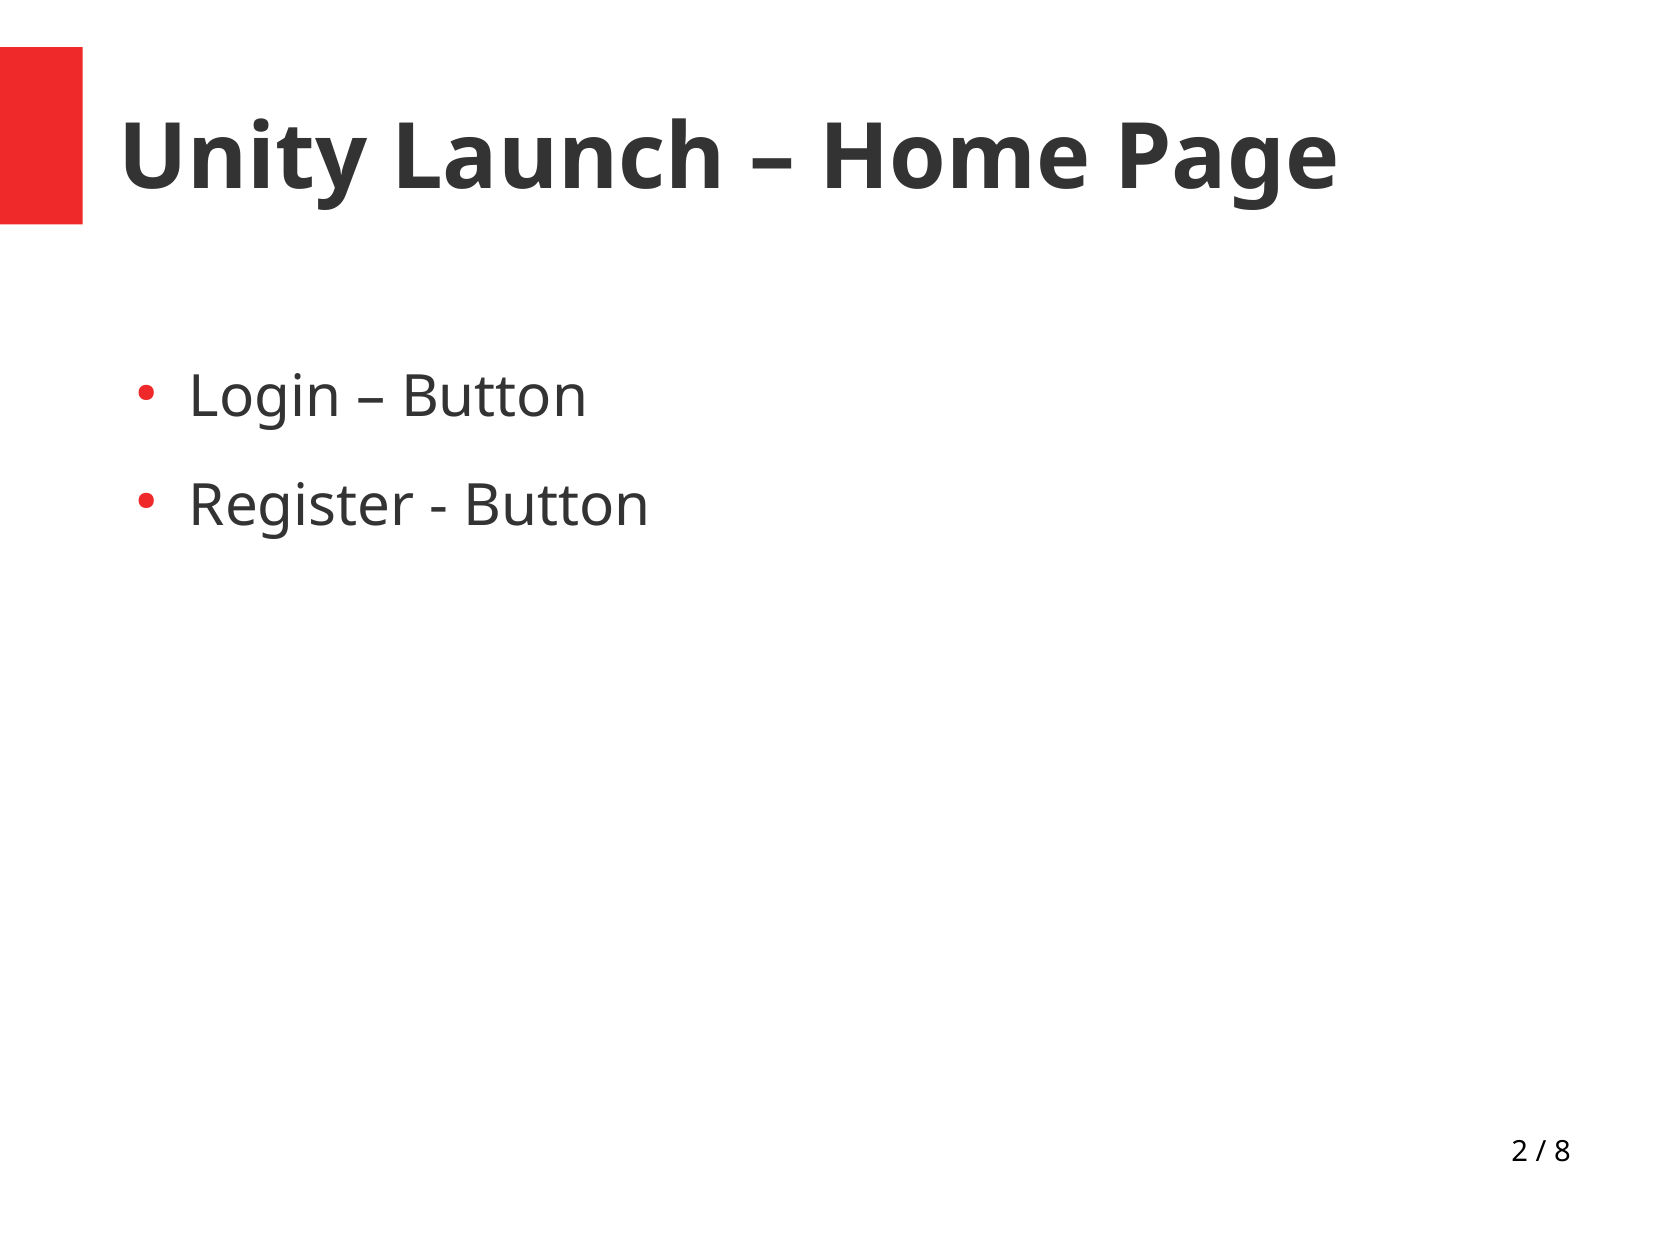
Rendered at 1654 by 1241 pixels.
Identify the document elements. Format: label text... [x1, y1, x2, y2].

list Login – Button Register - Button [118, 354, 1536, 1074]
title Unity Launch – Home Page [118, 49, 1571, 257]
